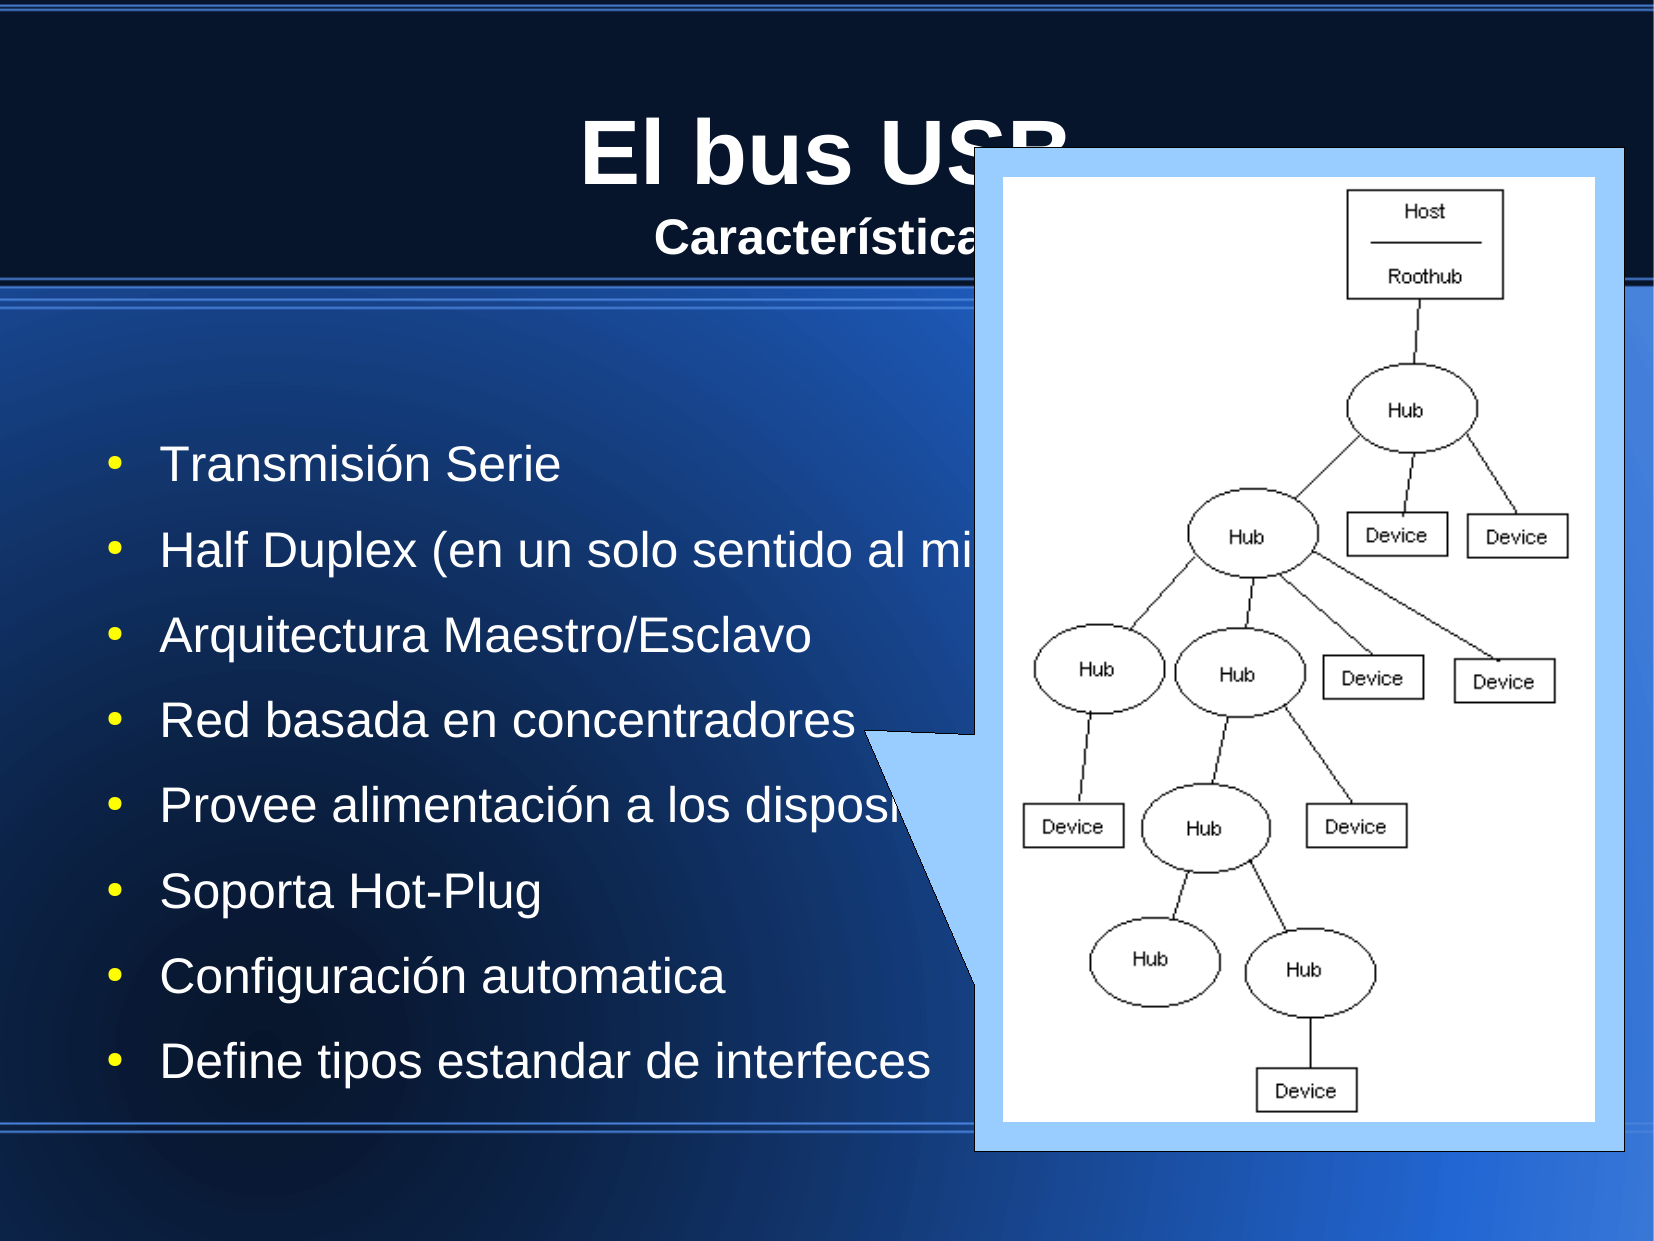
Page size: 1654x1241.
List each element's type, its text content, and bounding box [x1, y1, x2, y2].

title Características: [649, 208, 974, 266]
title El bus USB [82, 49, 1571, 257]
picture [0, 0, 1654, 1241]
text_box [864, 147, 1625, 1152]
list Transmisión Serie Half Duplex (en un solo sentido al mismo tiempo) Arquitectura Maestro/Esclavo Red basada en concentradores Provee alimentación a los dispositivos Soporta Hot-Plug Configuración automatica Define tipos estandar de interfeces [88, 436, 974, 1090]
